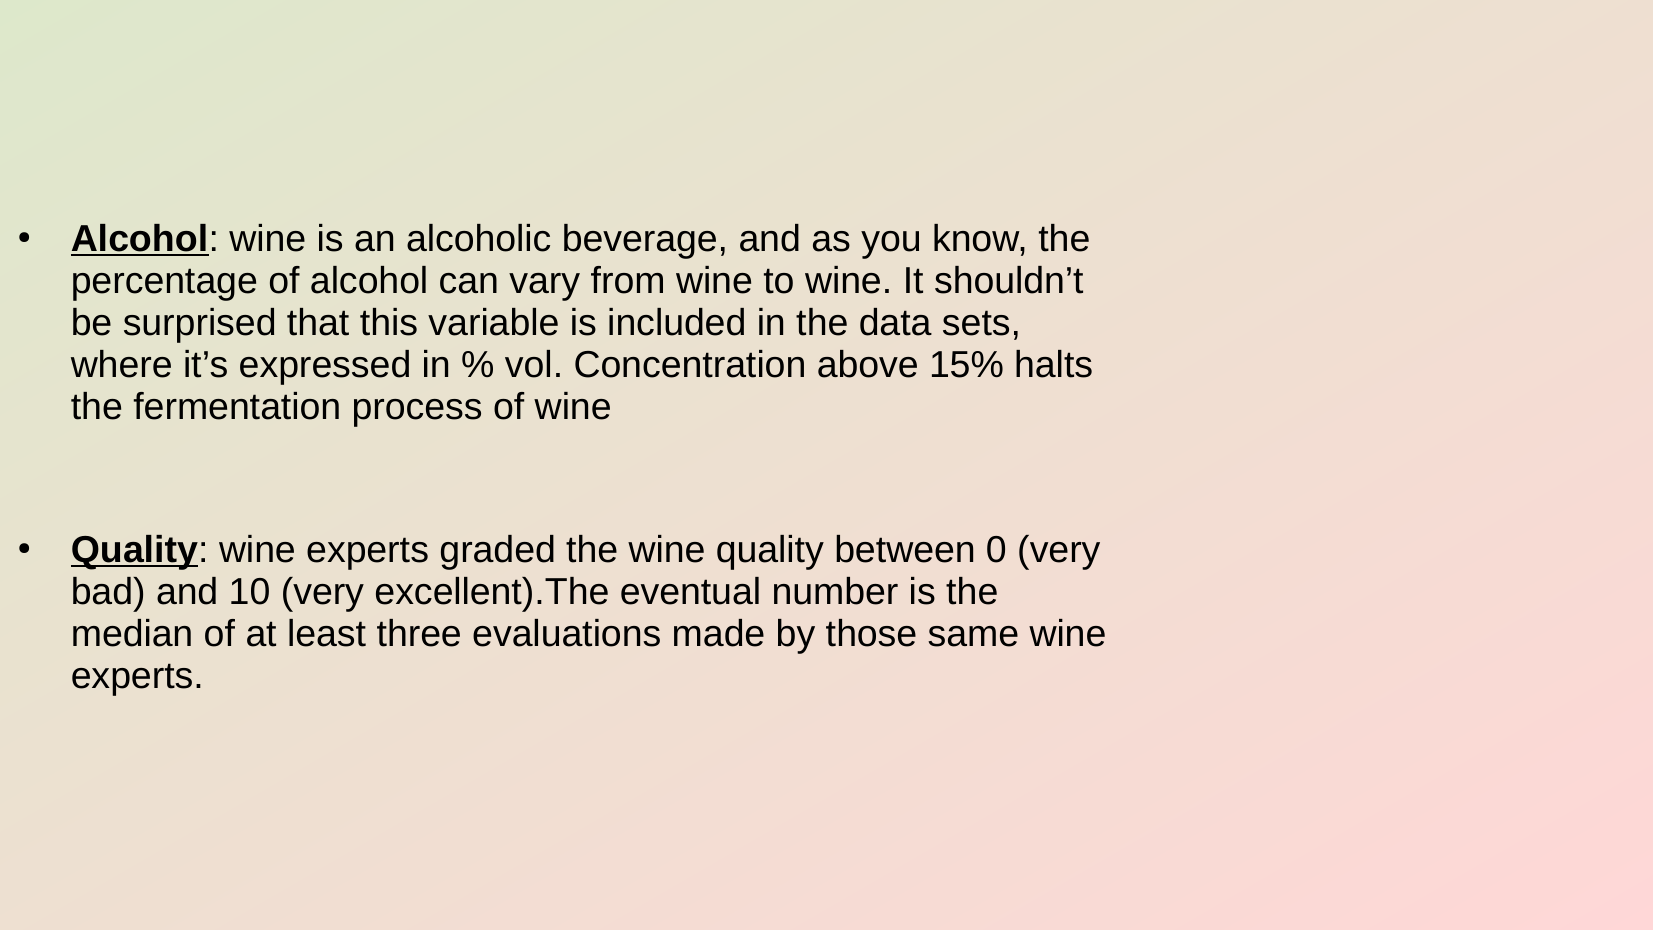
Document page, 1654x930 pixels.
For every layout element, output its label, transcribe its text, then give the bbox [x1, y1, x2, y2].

list Alcohol: wine is an alcoholic beverage, and as you know, the percentage of alcohol can vary from wine to wine. It shouldn’t be surprised that this variable is included in the data sets, where it’s expressed in % vol. Concentration above 15% halts the fermentation process of wine Quality: wine experts graded the wine quality between 0 (very bad) and 10 (very excellent).The eventual number is the median of at least three evaluations made by those same wine experts. [0, 217, 1126, 930]
